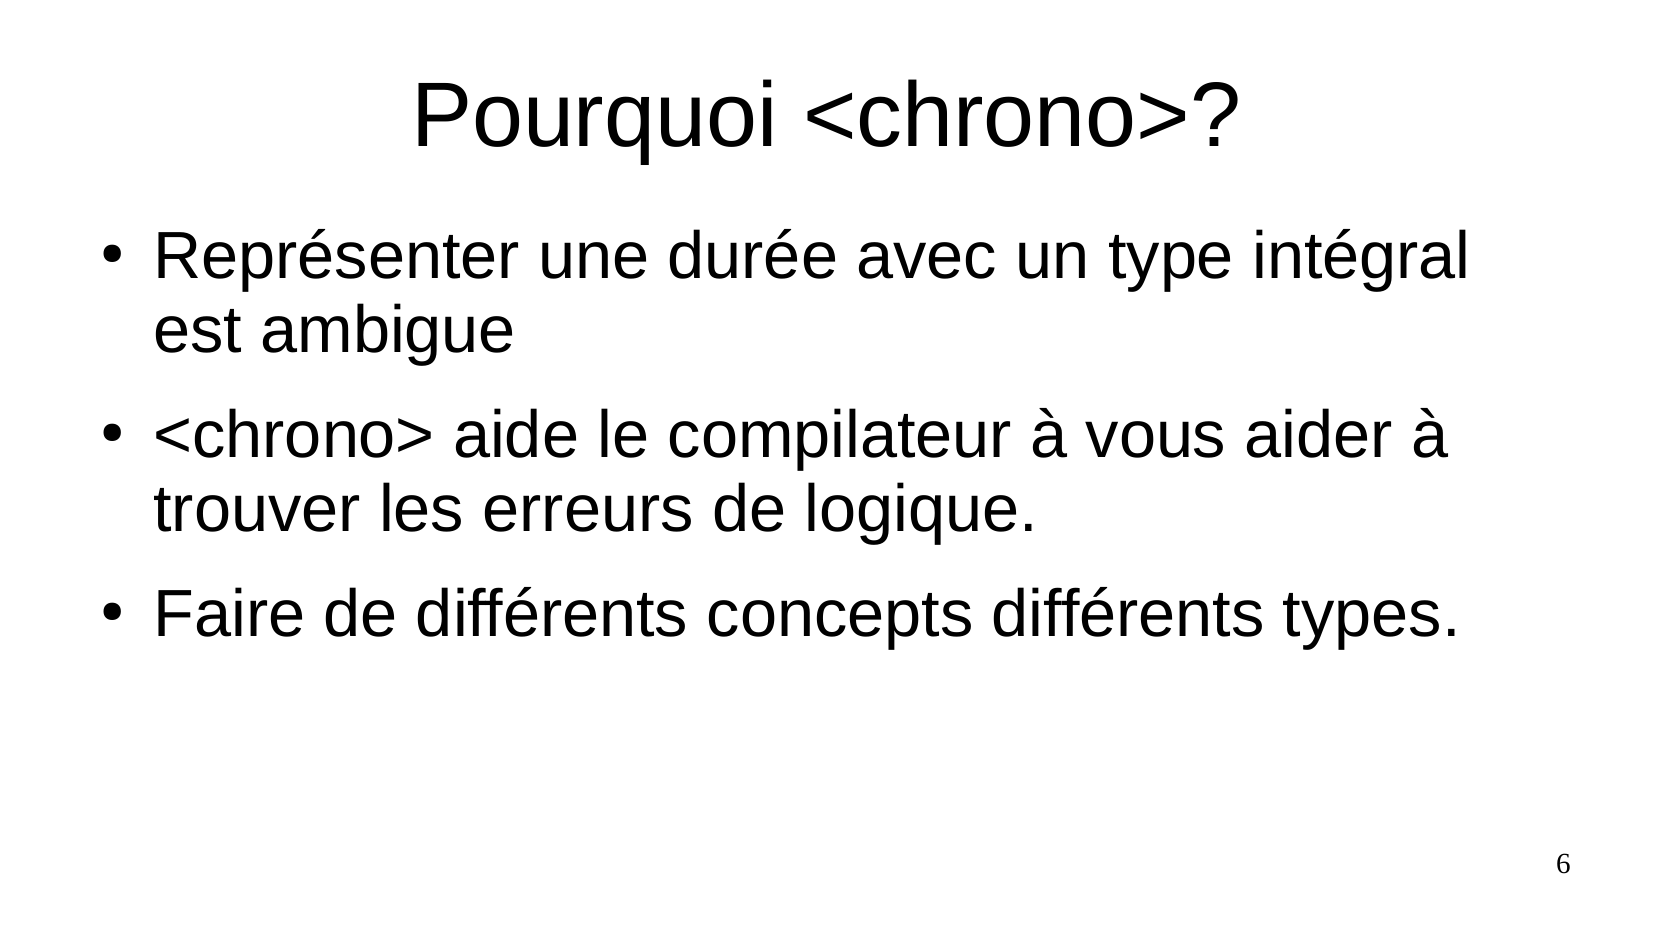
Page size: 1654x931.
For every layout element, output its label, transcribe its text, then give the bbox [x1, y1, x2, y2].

list Représenter une durée avec un type intégral est ambigue <chrono> aide le compilateur à vous aider à trouver les erreurs de logique. Faire de différents concepts différents types. [82, 217, 1571, 758]
title Pourquoi <chrono>? [82, 37, 1571, 193]
